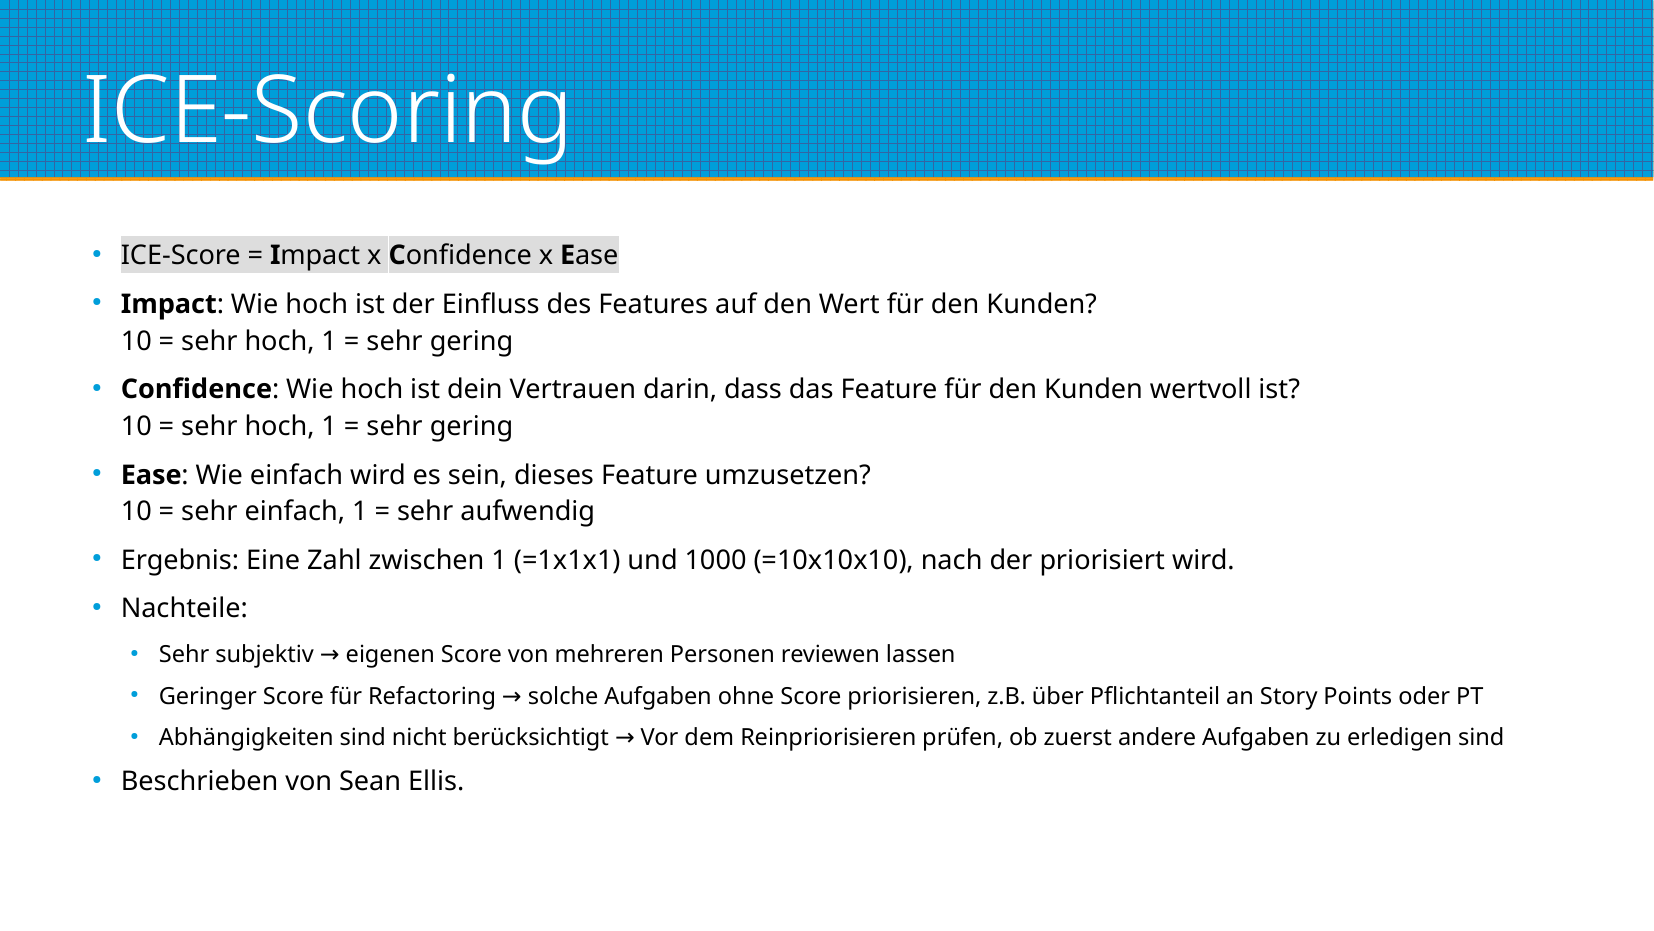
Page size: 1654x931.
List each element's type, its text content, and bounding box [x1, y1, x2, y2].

list ICE-Score = Impact x Confidence x Ease Impact: Wie hoch ist der Einfluss des Features auf den Wert für den Kunden? 10 = sehr hoch, 1 = sehr gering Confidence: Wie hoch ist dein Vertrauen darin, dass das Feature für den Kunden wertvoll ist? 10 = sehr hoch, 1 = sehr gering Ease: Wie einfach wird es sein, dieses Feature umzusetzen? 10 = sehr einfach, 1 = sehr aufwendig Ergebnis: Eine Zahl zwischen 1 (=1x1x1) und 1000 (=10x10x10), nach der priorisiert wird. Nachteile: Sehr subjektiv → eigenen Score von mehreren Personen reviewen lassen Geringer Score für Refactoring → solche Aufgaben ohne Score priorisieren, z.B. über Pflichtanteil an Story Points oder PT Abhängigkeiten sind nicht berücksichtigt → Vor dem Reinpriorisieren prüfen, ob zuerst andere Aufgaben zu erledigen sind Beschrieben von Sean Ellis. [82, 236, 1595, 811]
title ICE-Scoring [82, 14, 1571, 171]
